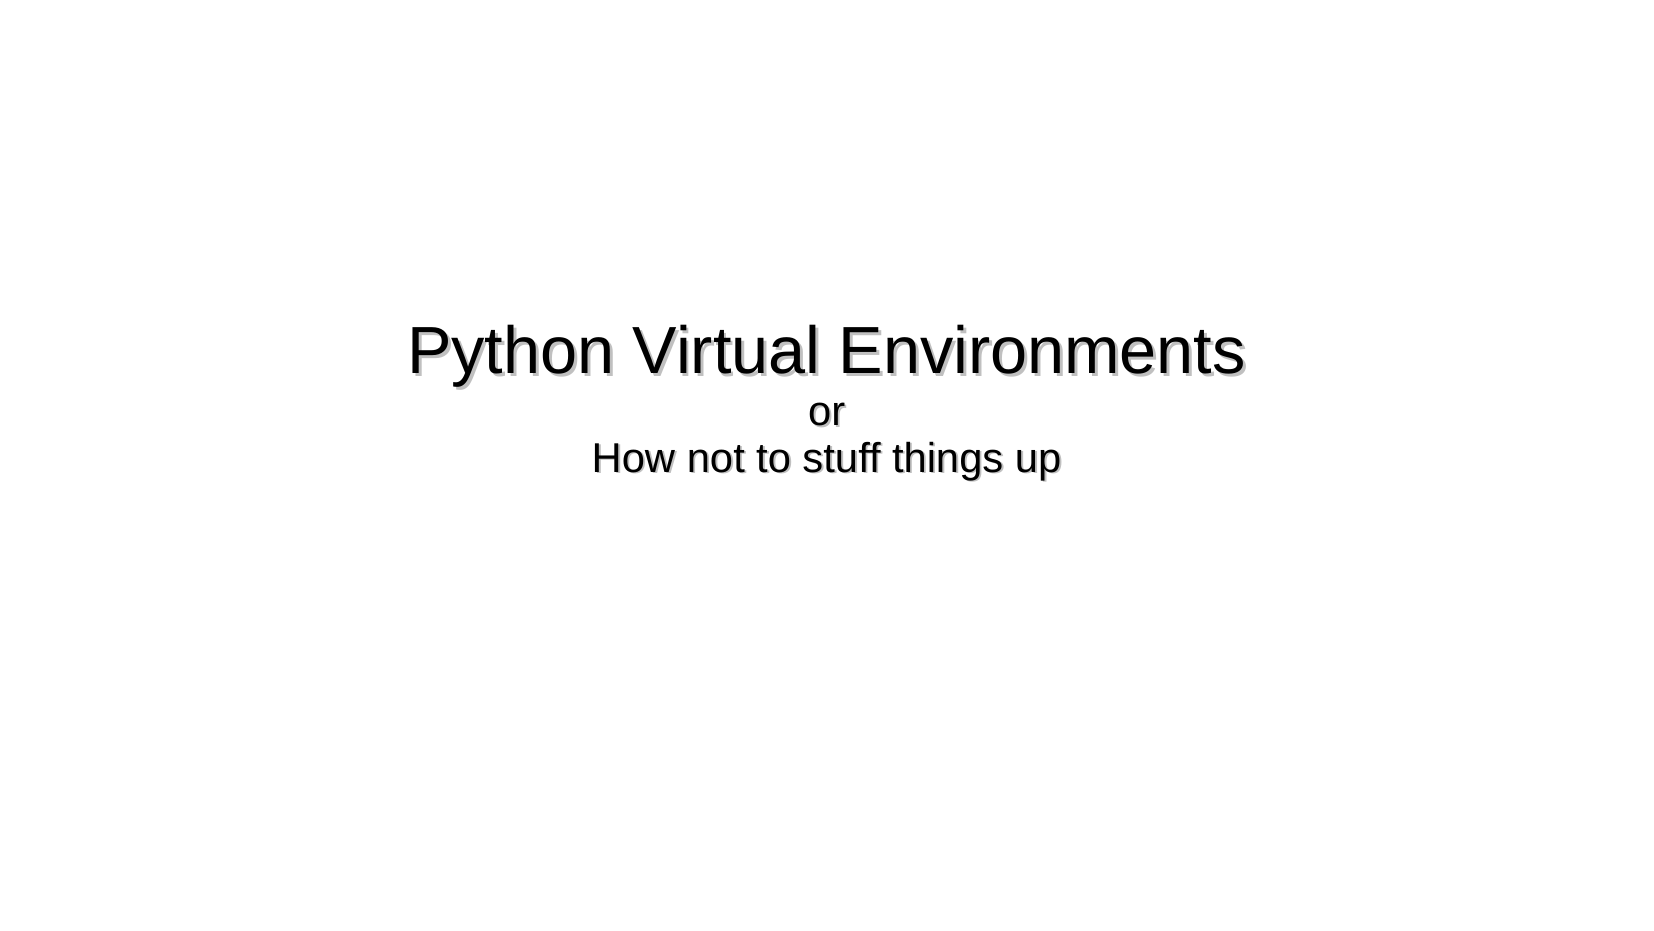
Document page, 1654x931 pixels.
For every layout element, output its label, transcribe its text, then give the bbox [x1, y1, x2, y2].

subtitle Python Virtual Environments or How not to stuff things up [82, 37, 1571, 757]
